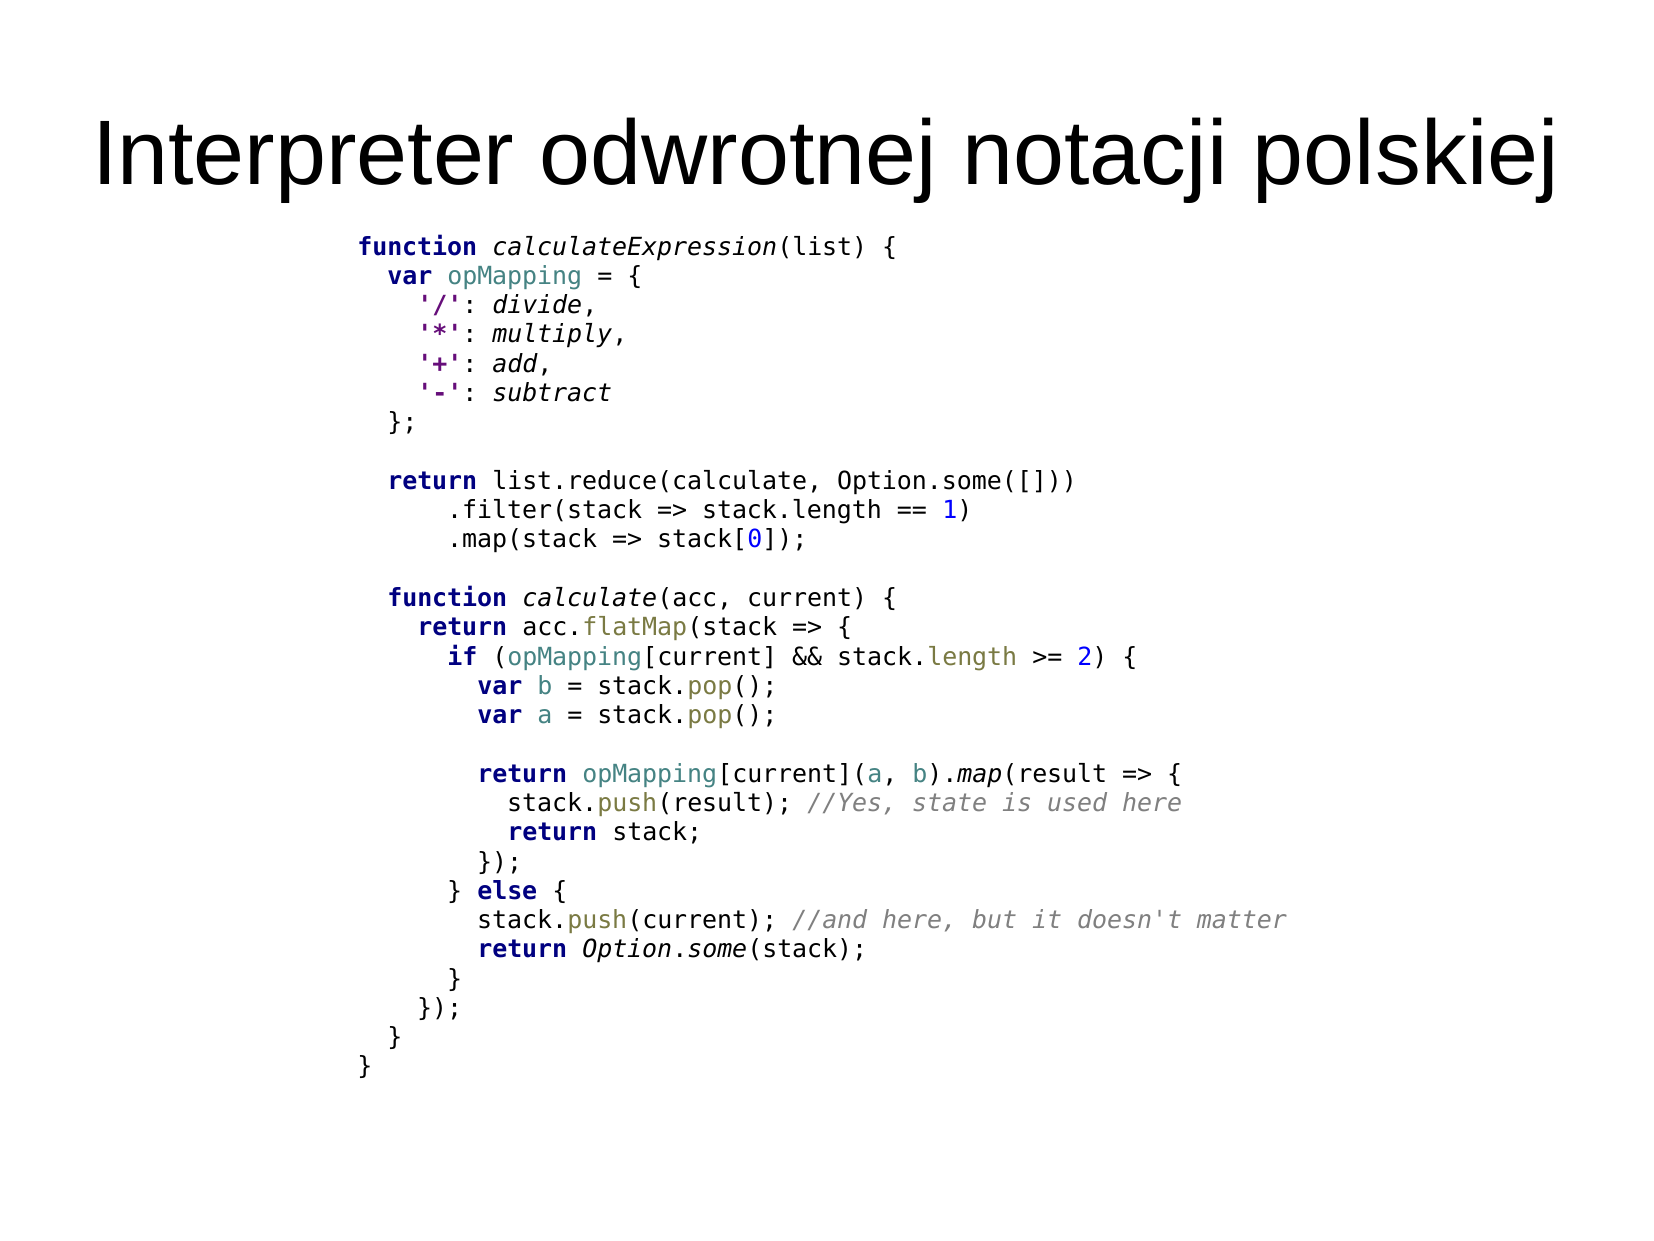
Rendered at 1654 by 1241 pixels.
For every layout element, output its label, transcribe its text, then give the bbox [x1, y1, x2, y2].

text_box function calculateExpression(list) { var opMapping = { '/': divide, '*': multiply, '+': add, '-': subtract }; return list.reduce(calculate, Option.some([])) .filter(stack => stack.length == 1) .map(stack => stack[0]); function calculate(acc, current) { return acc.flatMap(stack => { if (opMapping[current] && stack.length >= 2) { var b = stack.pop(); var a = stack.pop(); return opMapping[current](a, b).map(result => { stack.push(result); //Yes, state is used here return stack; }); } else { stack.push(current); //and here, but it doesn't matter return Option.some(stack); } }); } } [342, 224, 1303, 1089]
title Interpreter odwrotnej notacji polskiej [82, 49, 1571, 257]
